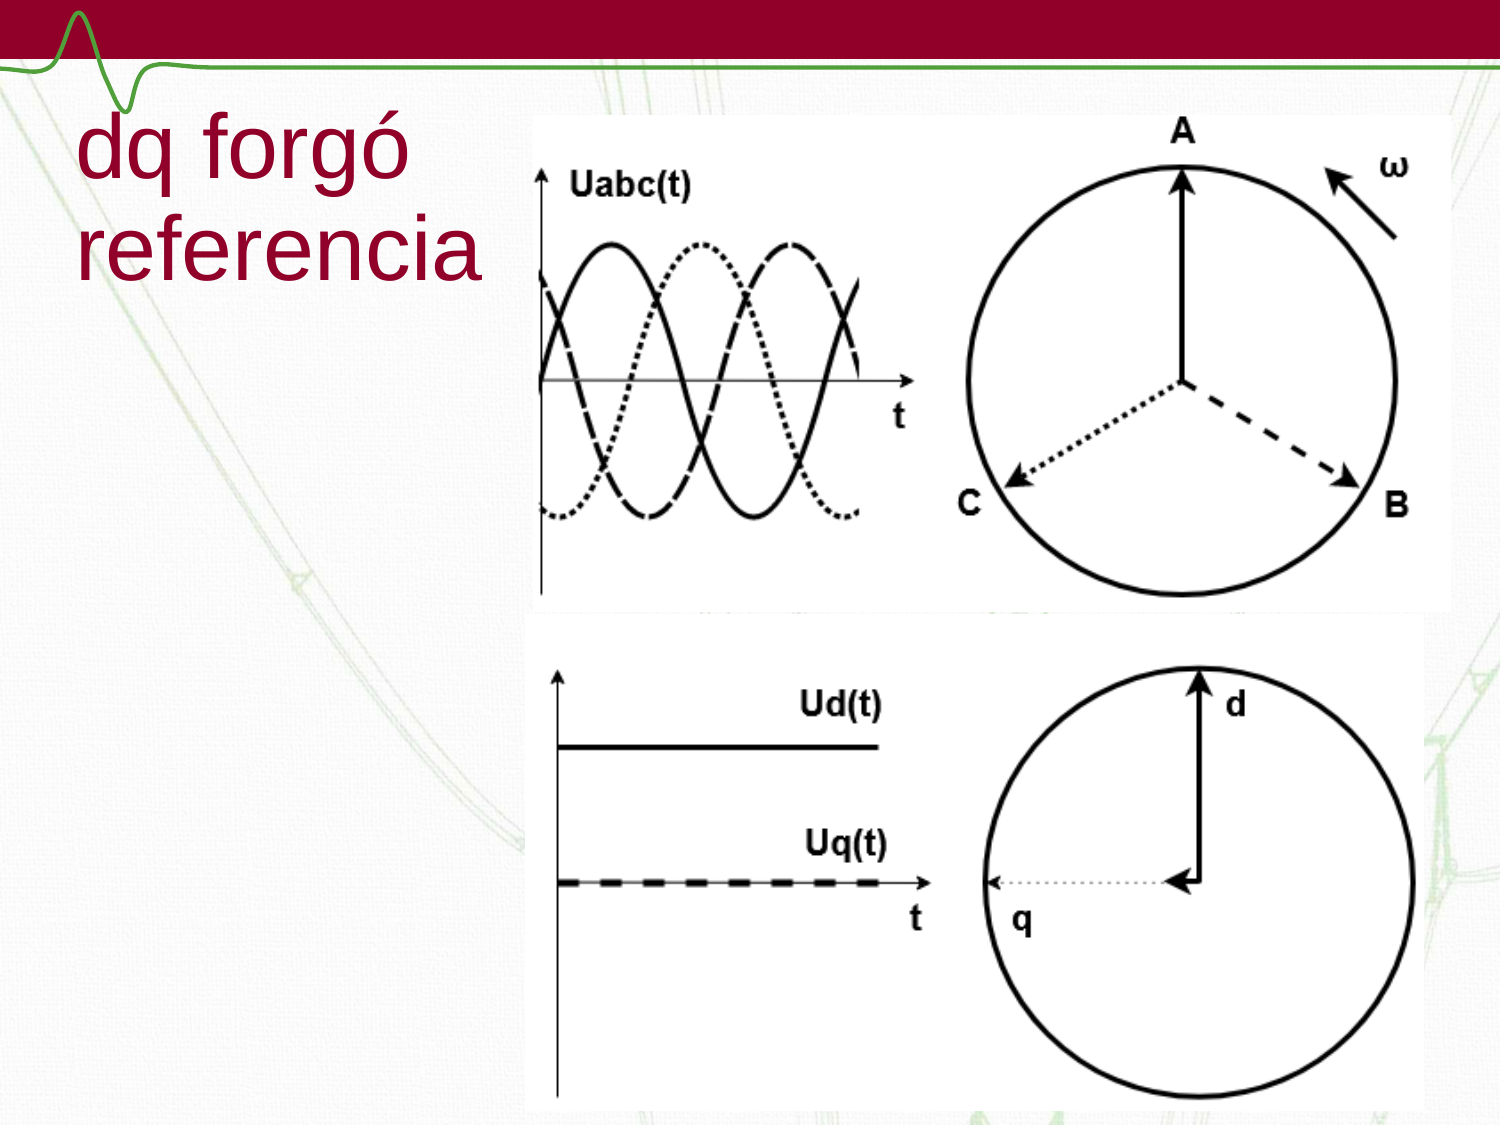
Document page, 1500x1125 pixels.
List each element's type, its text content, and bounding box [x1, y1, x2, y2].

picture [0, 59, 53, 69]
picture [102, 59, 1500, 95]
picture [0, 59, 1500, 1125]
title dq forgó referencia [75, 95, 1426, 301]
